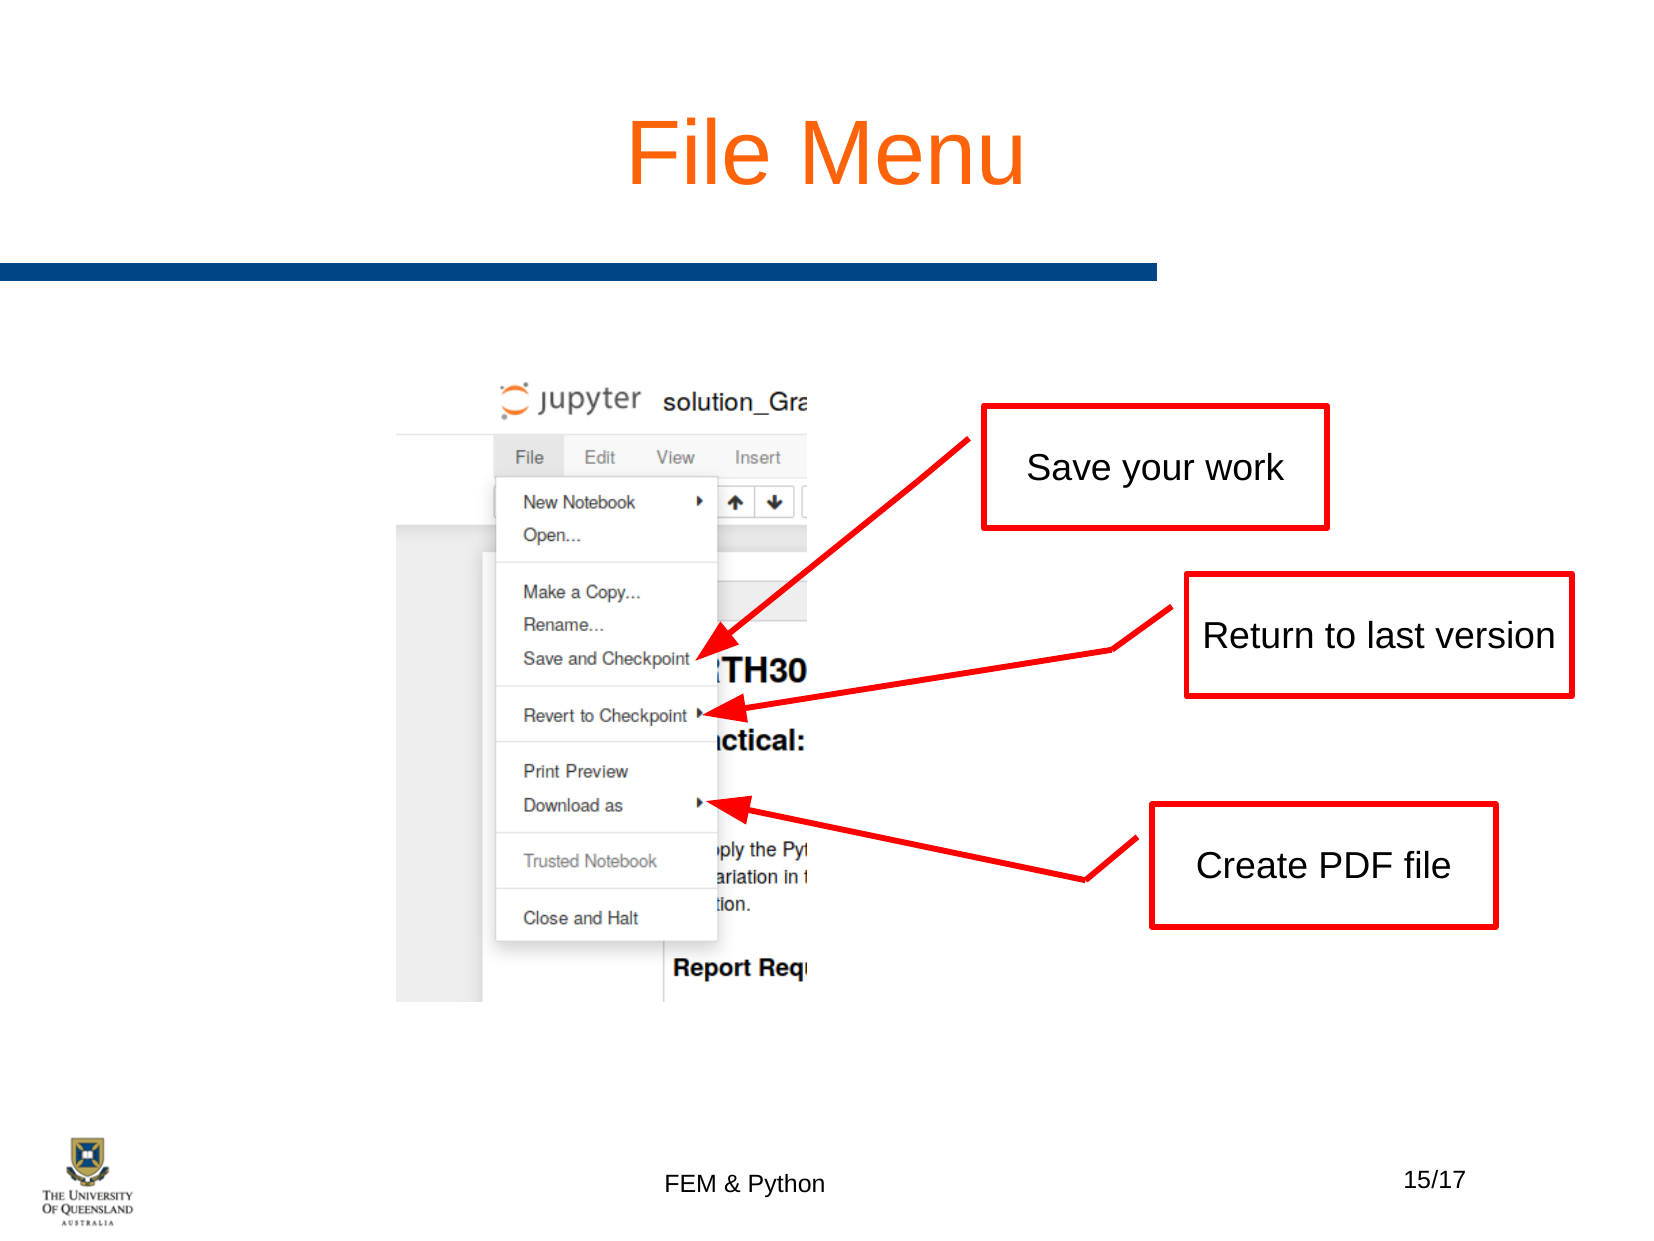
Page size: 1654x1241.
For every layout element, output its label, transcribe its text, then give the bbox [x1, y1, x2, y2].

text_box Create PDF file [1152, 804, 1496, 927]
text_box Save your work [984, 406, 1327, 528]
text_box Return to last version [1187, 574, 1572, 696]
title File Menu [82, 49, 1571, 257]
picture [396, 381, 807, 1002]
picture [35, 1133, 142, 1235]
